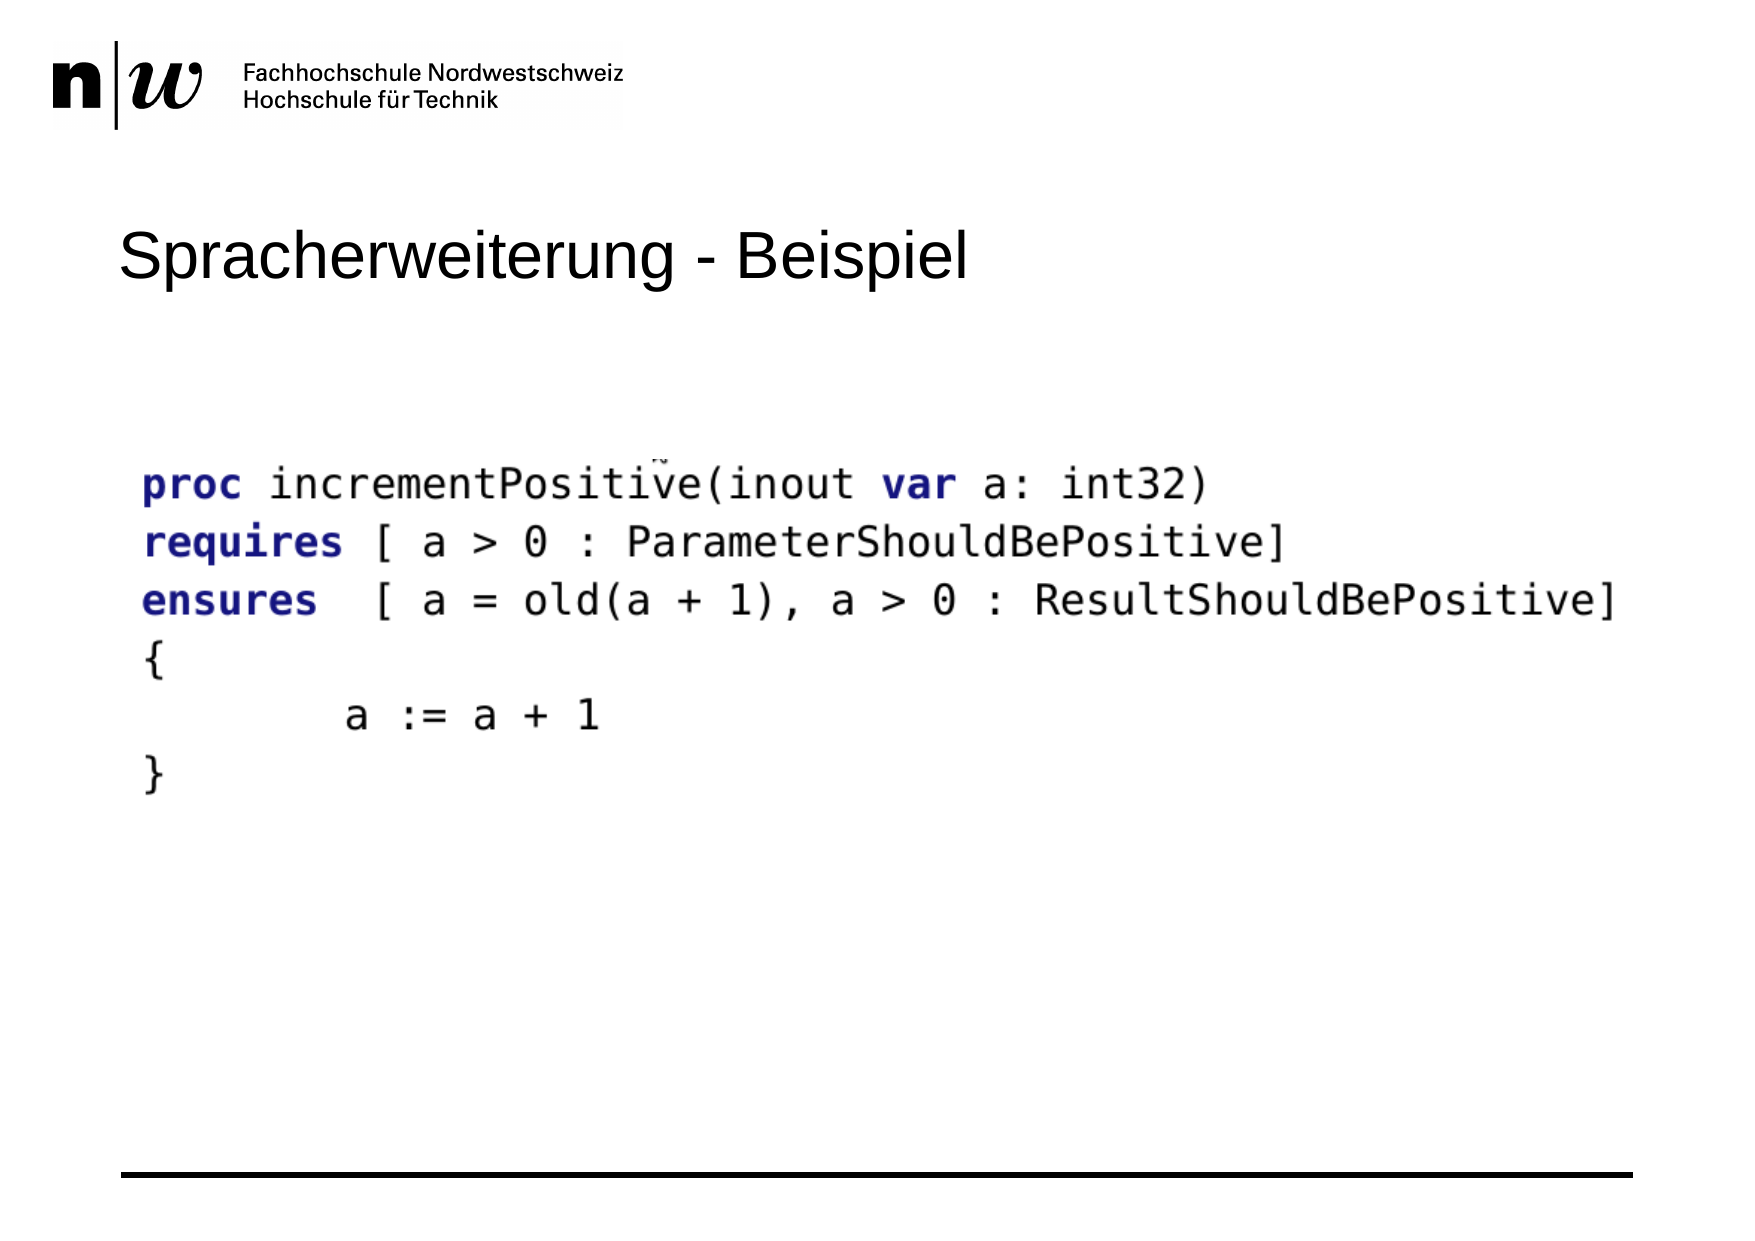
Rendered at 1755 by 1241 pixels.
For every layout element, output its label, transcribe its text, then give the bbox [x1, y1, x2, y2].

text_box Spracherweiterung - Beispiel [118, 212, 1606, 296]
picture [127, 459, 1631, 814]
picture [53, 41, 623, 130]
